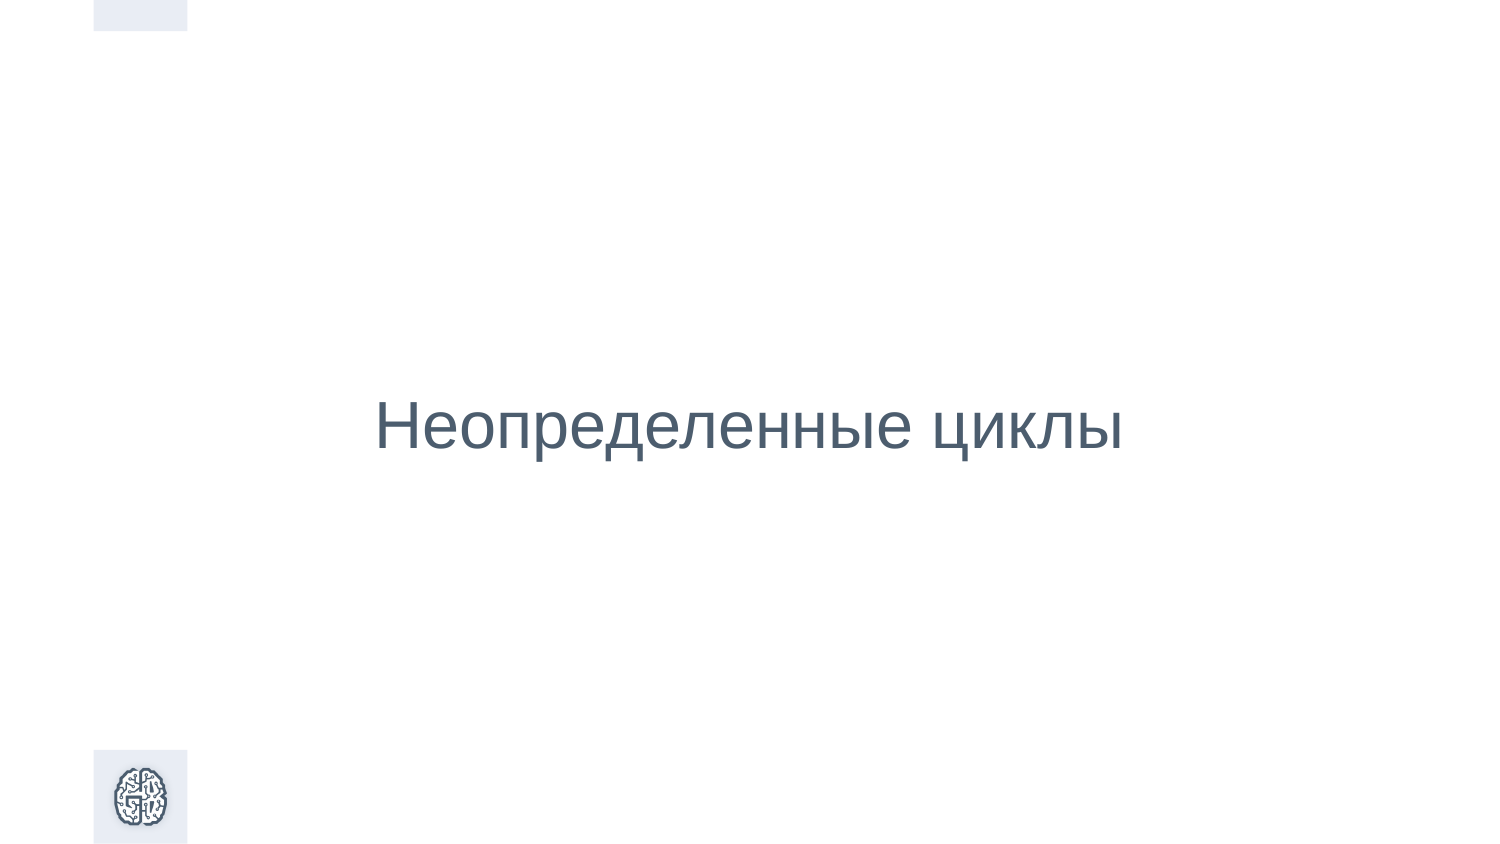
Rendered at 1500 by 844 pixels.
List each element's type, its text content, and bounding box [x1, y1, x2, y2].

picture [106, 760, 175, 834]
text_box Неопределенные циклы [187, 93, 1312, 750]
